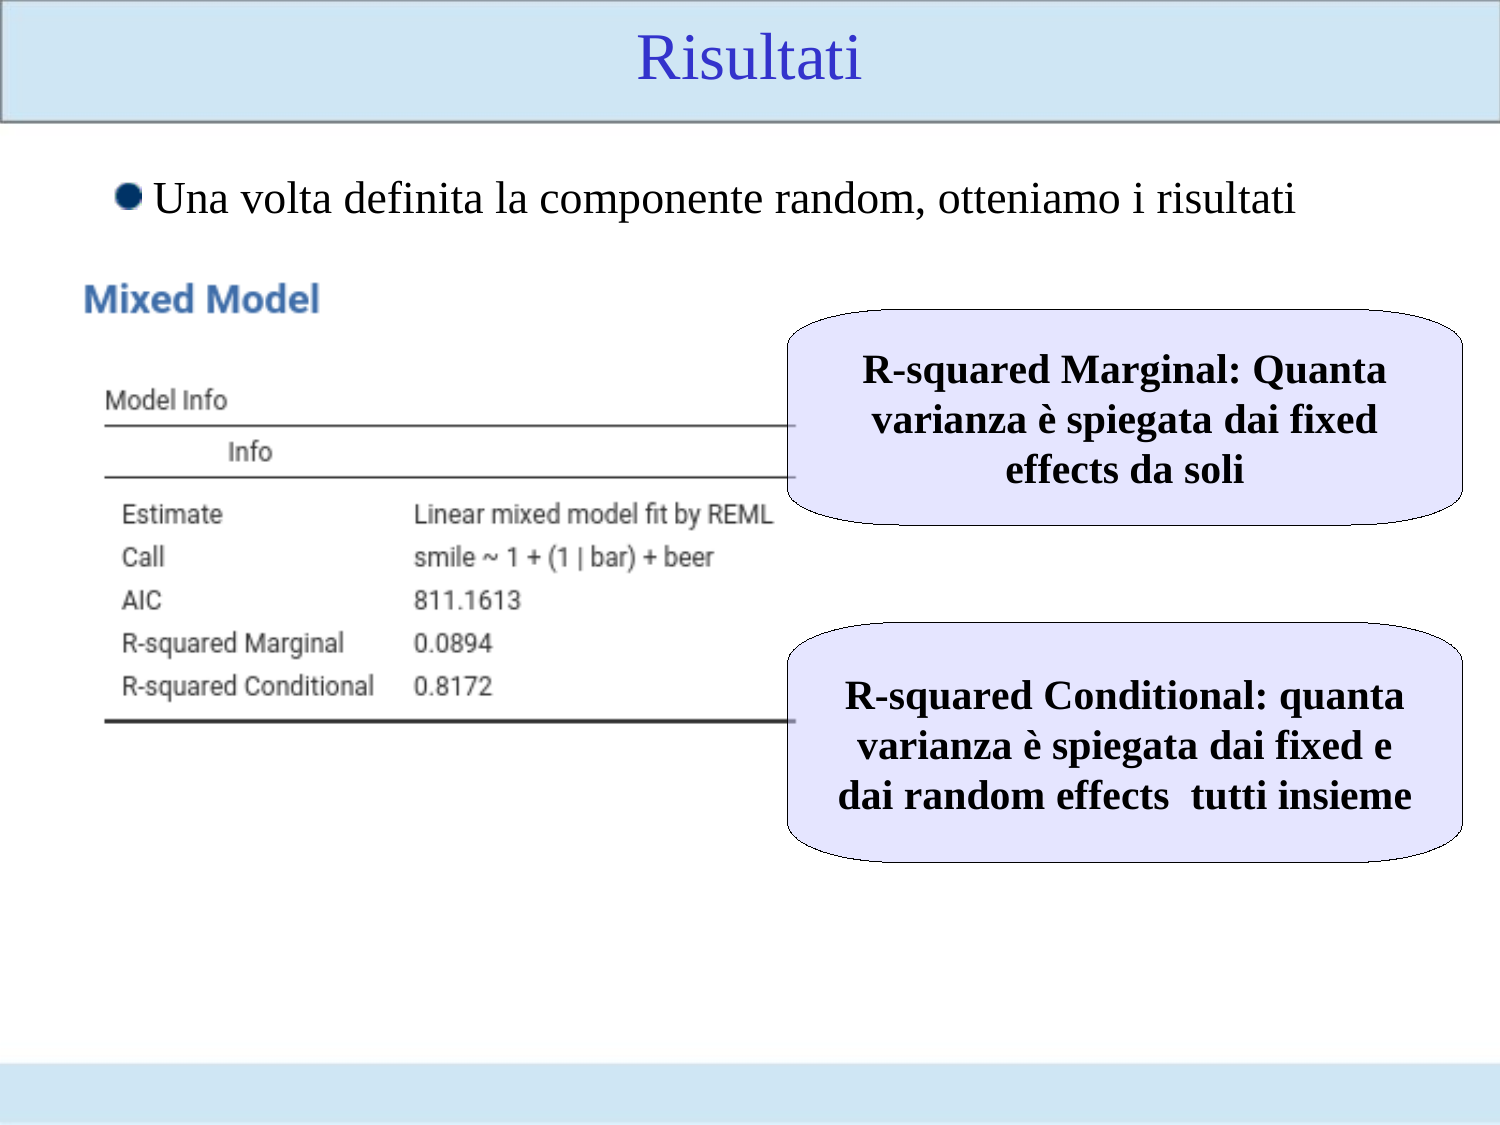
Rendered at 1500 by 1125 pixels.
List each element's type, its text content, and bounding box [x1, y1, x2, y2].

text_box Una volta definita la componente random, otteniamo i risultati [96, 126, 1463, 231]
text_box R-squared Conditional: quanta varianza è spiegata dai fixed e dai random effects tutti insieme [787, 622, 1463, 863]
picture [111, 179, 142, 210]
title Risultati [112, 0, 1388, 126]
picture [0, 0, 1500, 1125]
text_box R-squared Marginal: Quanta varianza è spiegata dai fixed effects da soli [787, 309, 1463, 526]
